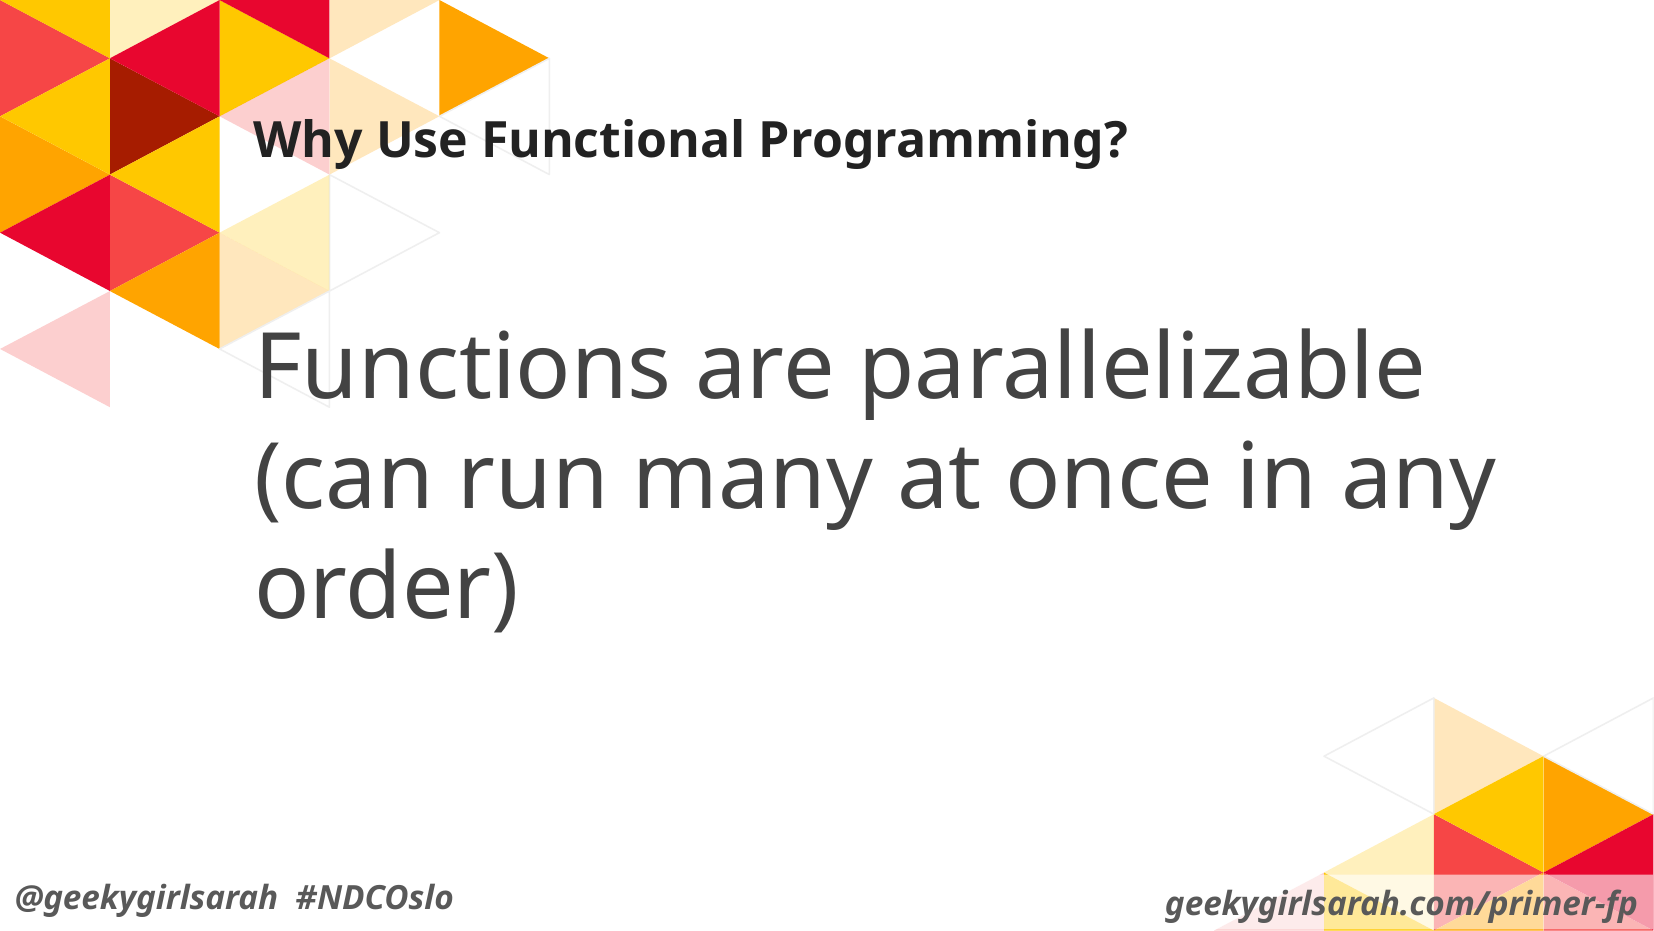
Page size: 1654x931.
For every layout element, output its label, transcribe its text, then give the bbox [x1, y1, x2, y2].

list Functions are parallelizable (can run many at once in any order) [238, 291, 1565, 817]
title Why Use Functional Programming? [238, 61, 1406, 183]
